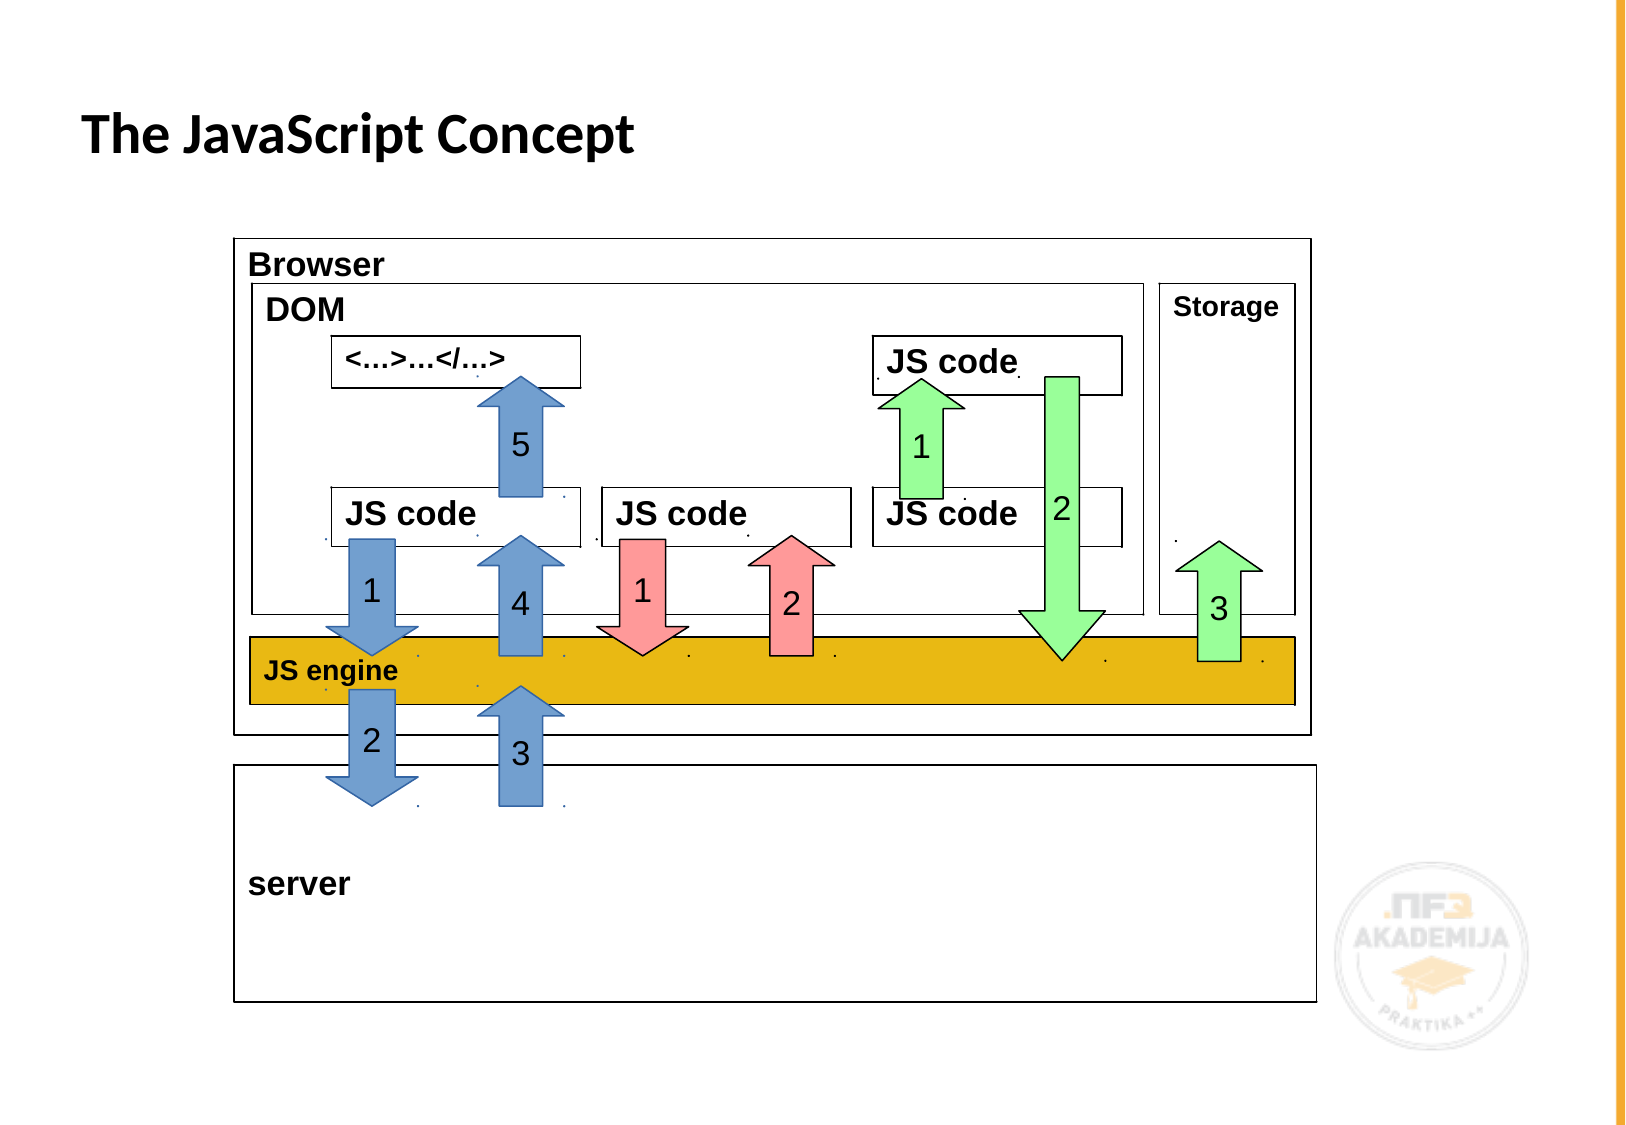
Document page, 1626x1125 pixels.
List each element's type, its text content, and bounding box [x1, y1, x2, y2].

picture [0, 0, 1626, 1125]
title The JavaScript Concept [81, 45, 1544, 233]
